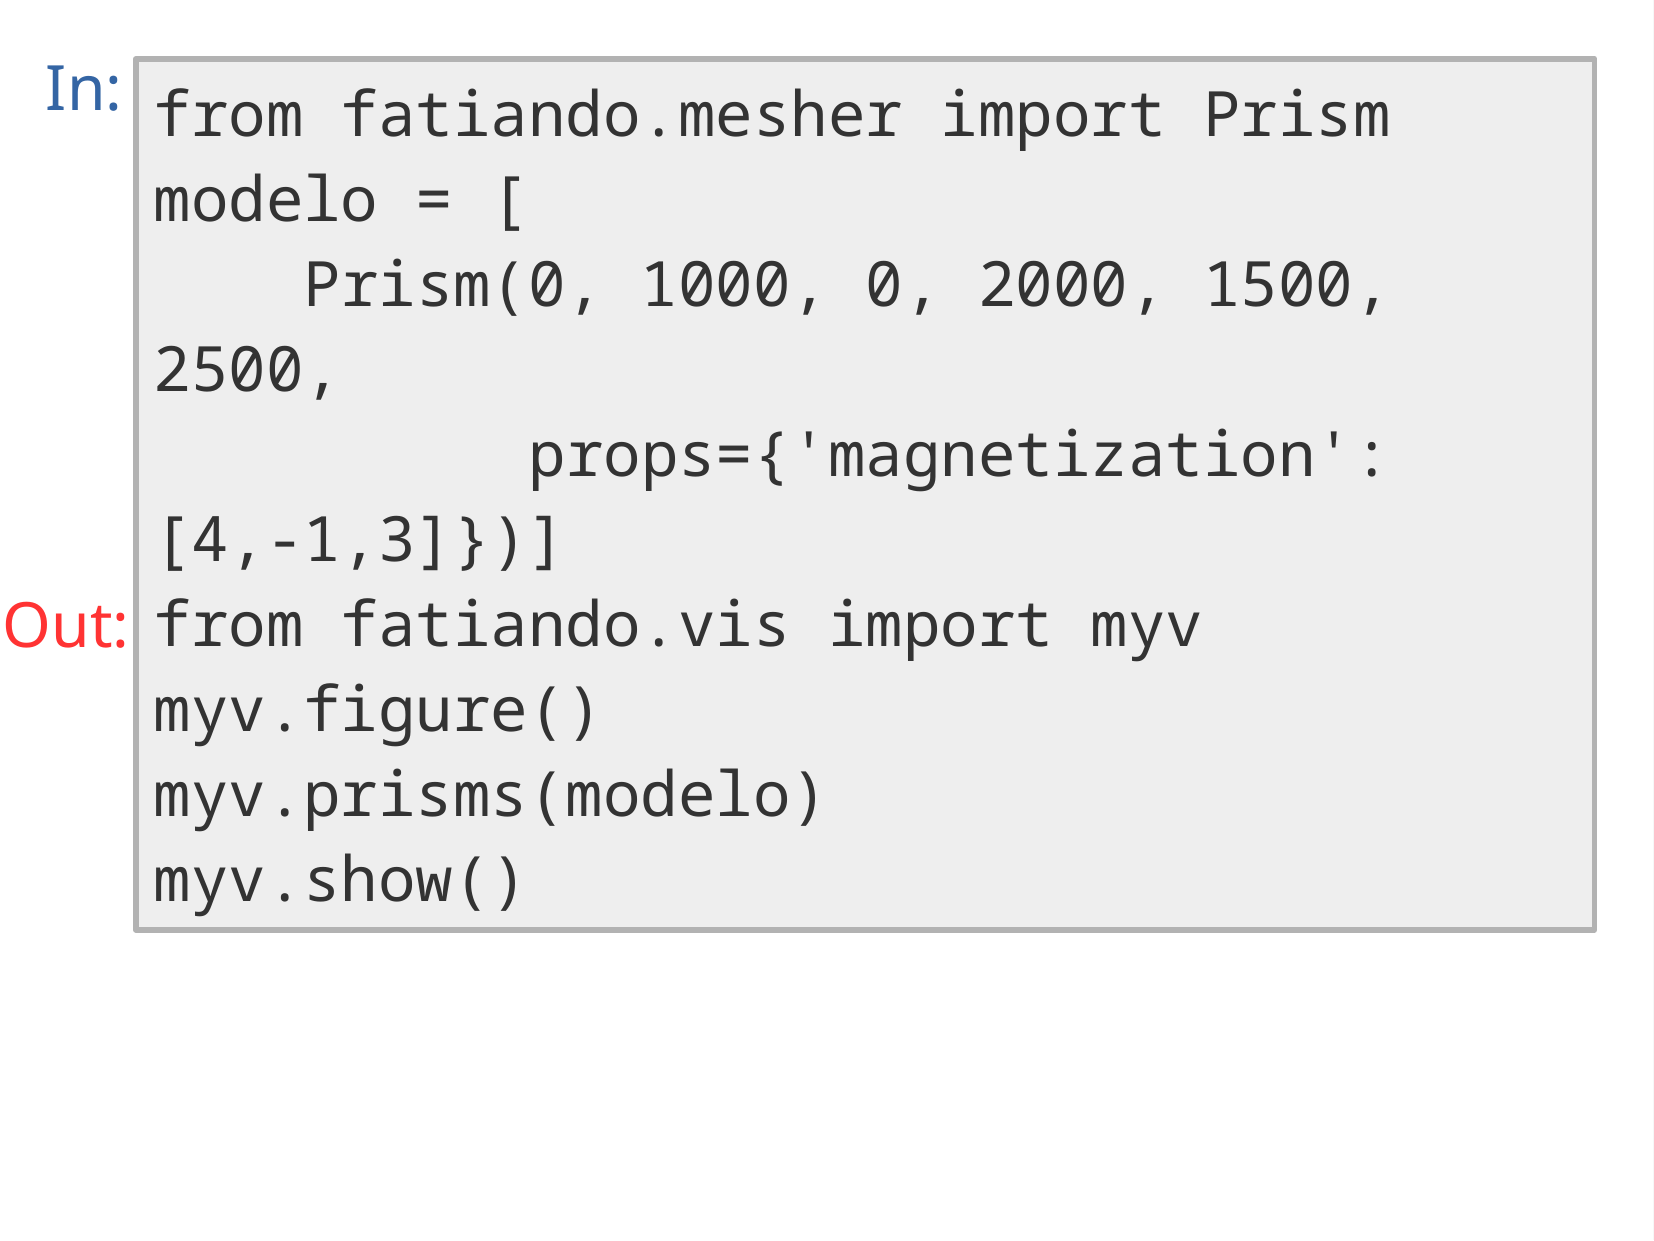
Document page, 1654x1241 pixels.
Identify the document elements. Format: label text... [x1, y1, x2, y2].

text_box [0, 0, 1654, 1241]
text_box from fatiando.mesher import Prism modelo = [ Prism(0, 1000, 0, 2000, 1500, 2500, props={'magnetization': [4,-1,3]})] from fatiando.vis import myv myv.figure() myv.prisms(modelo) myv.show() [135, 59, 1595, 582]
picture [129, 614, 752, 1190]
title In: [23, 8, 178, 163]
title Out: [0, 545, 184, 700]
